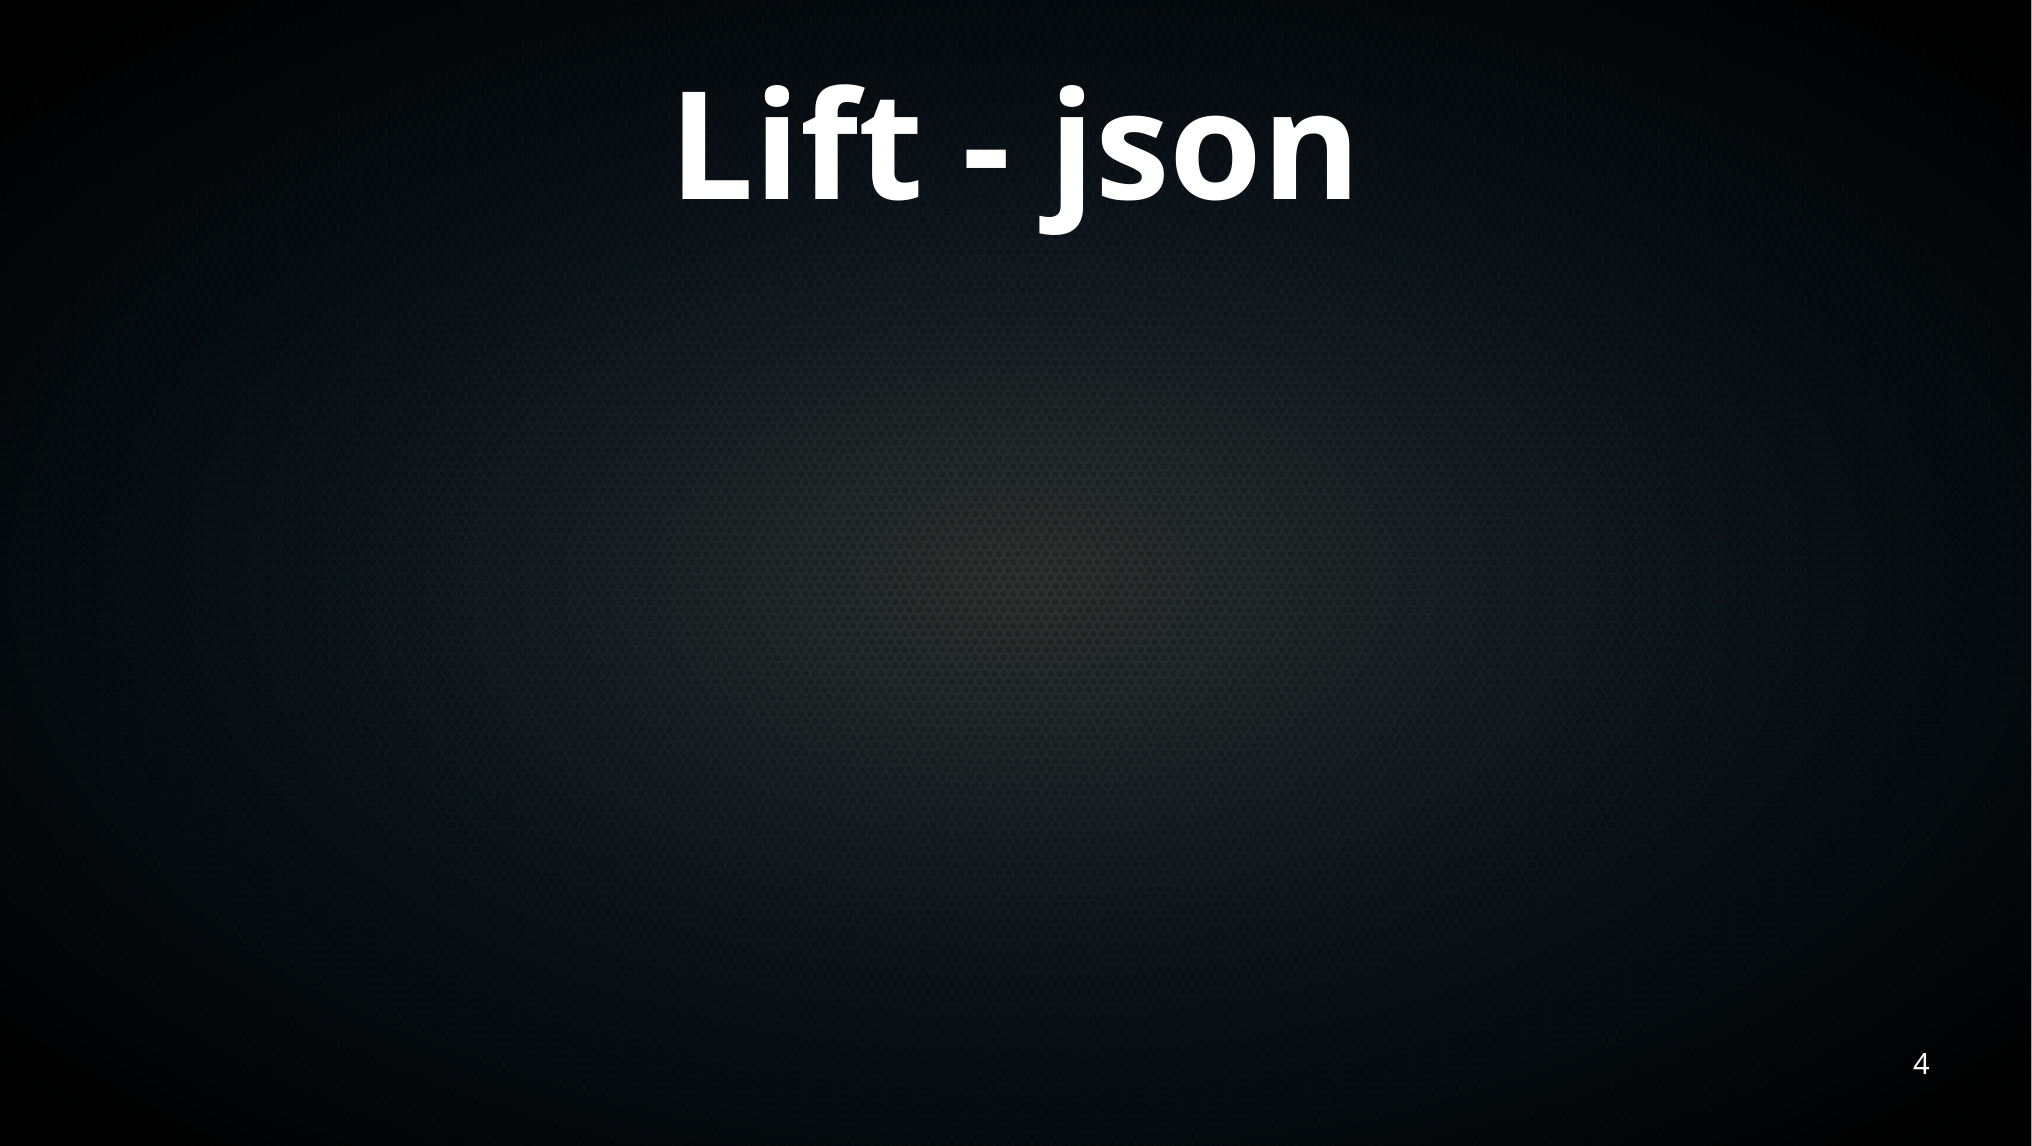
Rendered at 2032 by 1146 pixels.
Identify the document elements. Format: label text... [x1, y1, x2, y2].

title Lift - json [101, 45, 1930, 237]
picture [0, 0, 2032, 1146]
